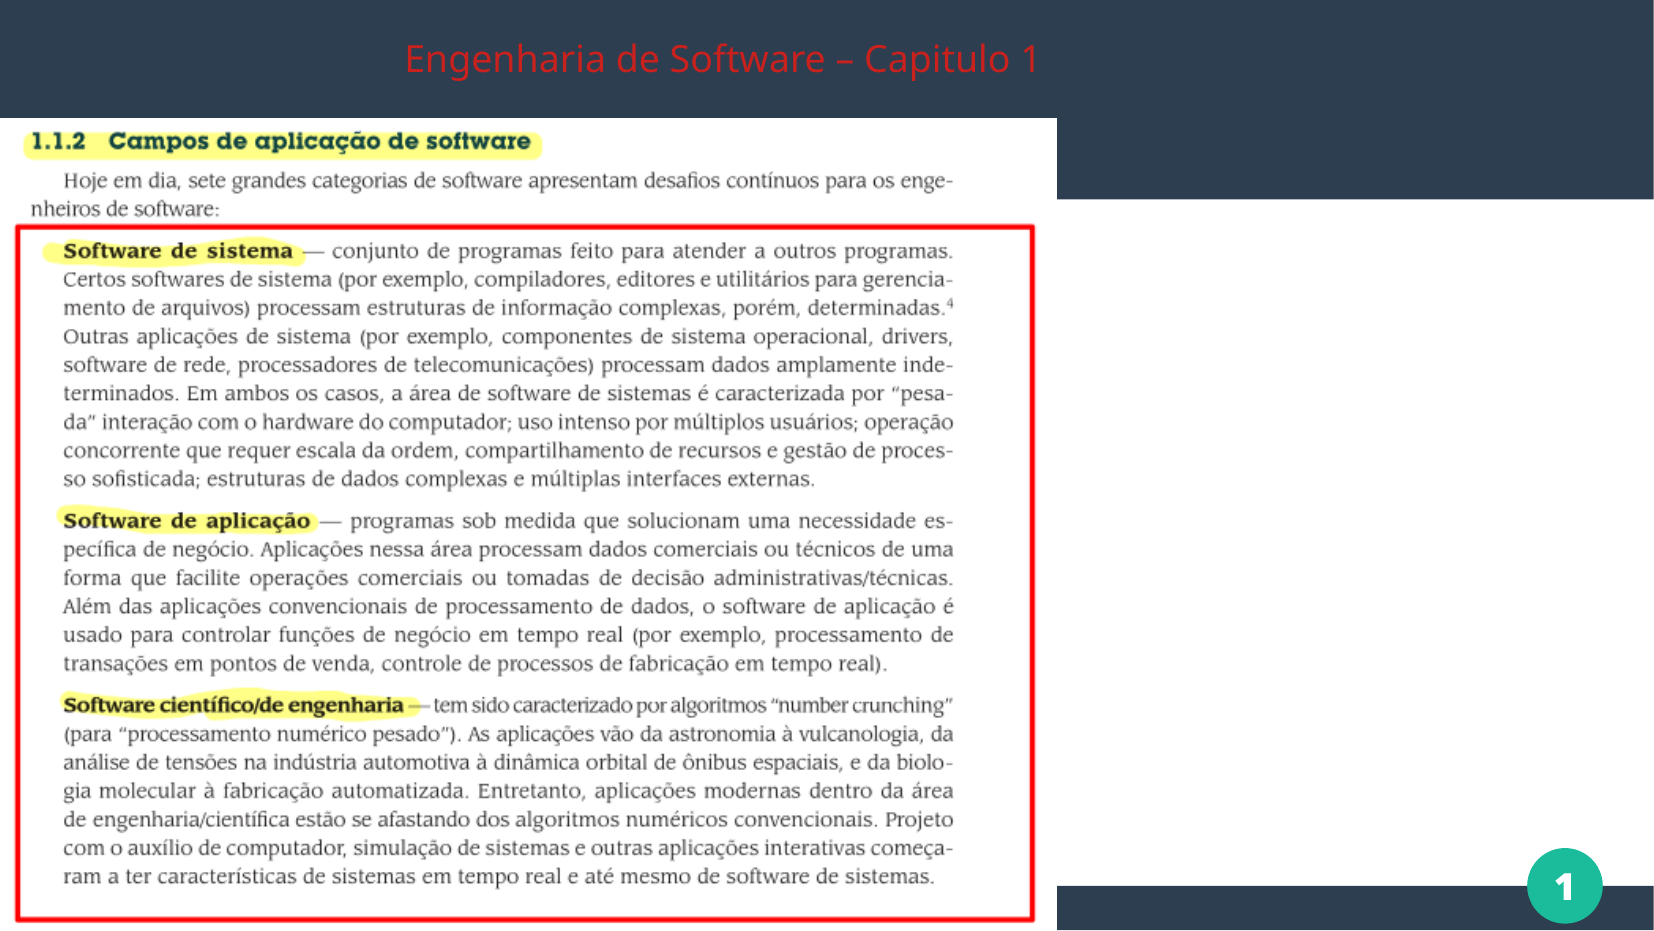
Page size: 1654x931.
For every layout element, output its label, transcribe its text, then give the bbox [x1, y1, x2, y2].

text_box Engenharia de Software – Capitulo 1 [354, 25, 1093, 92]
picture [0, 118, 1057, 931]
